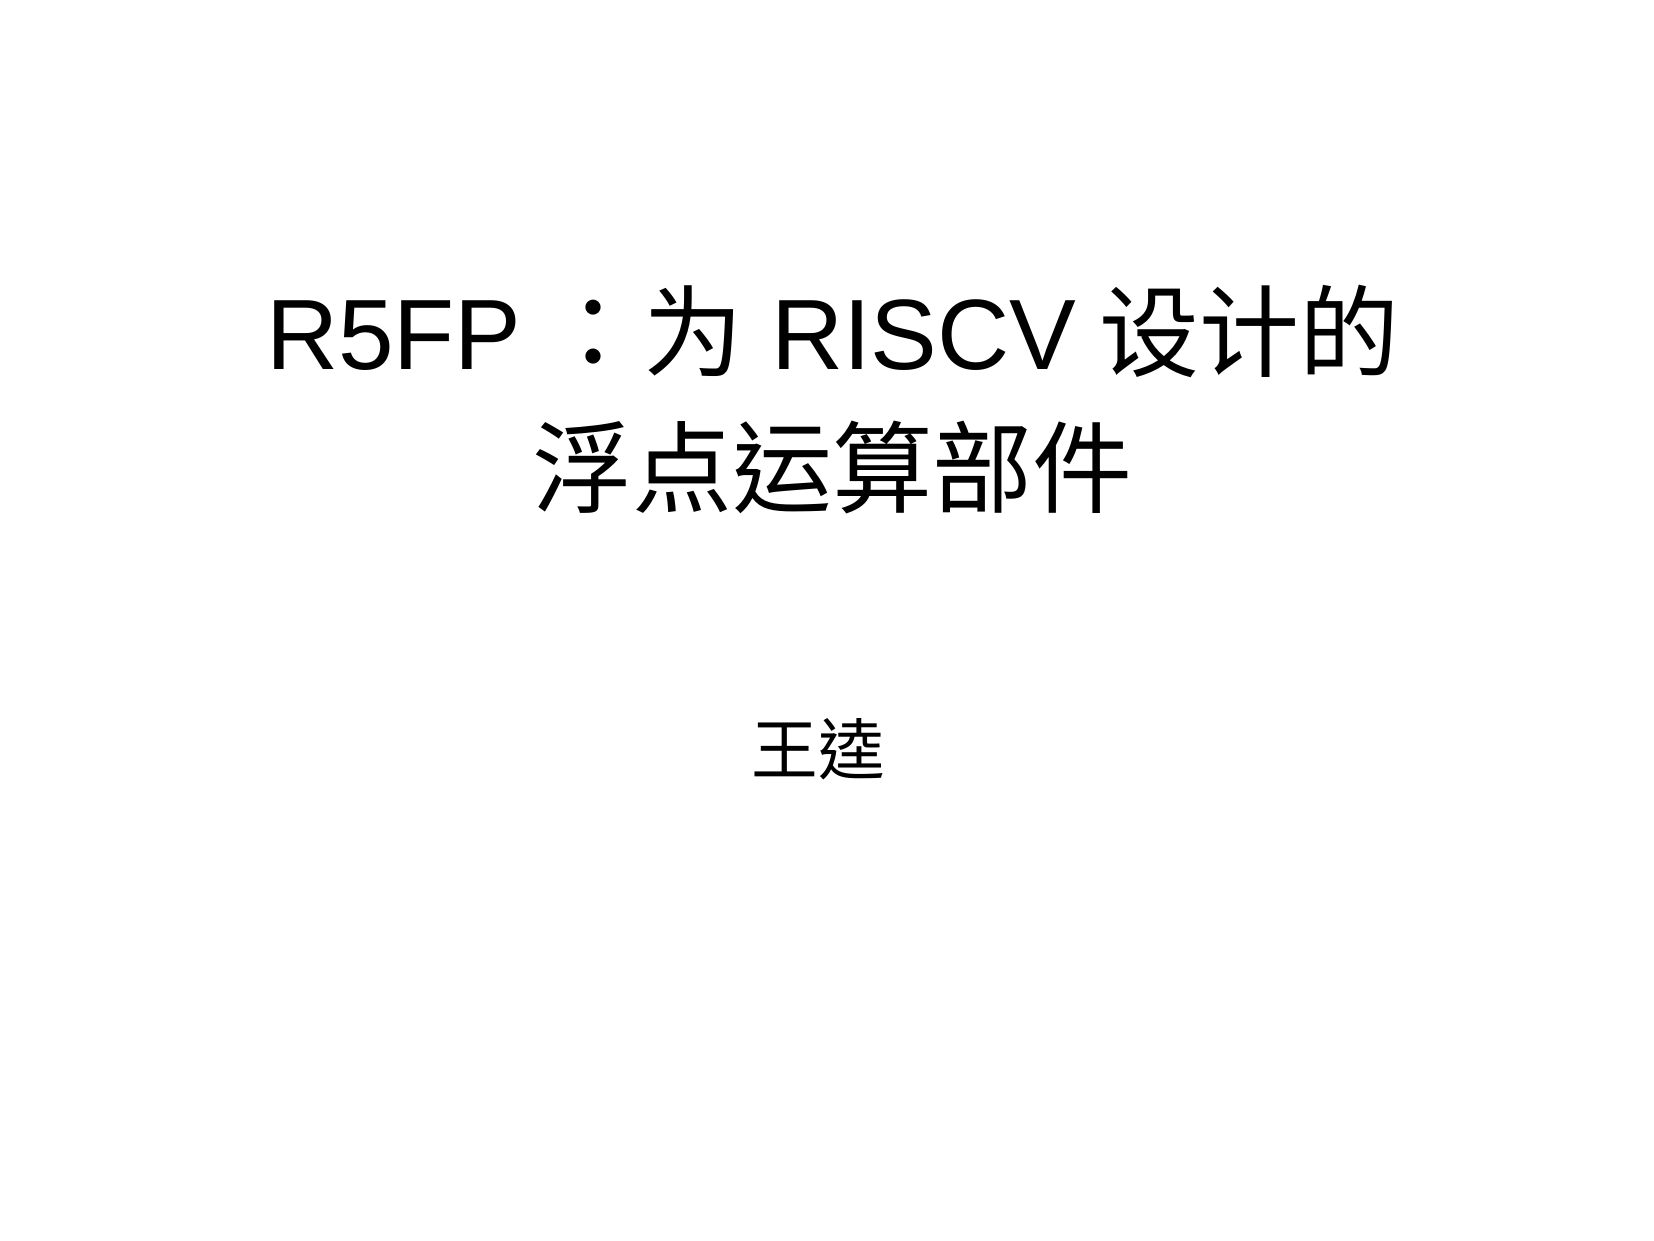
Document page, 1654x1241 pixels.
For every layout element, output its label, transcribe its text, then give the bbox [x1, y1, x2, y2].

list 王逵 [47, 703, 1536, 857]
title R5FP：为RISCV设计的 浮点运算部件 [88, 287, 1577, 511]
